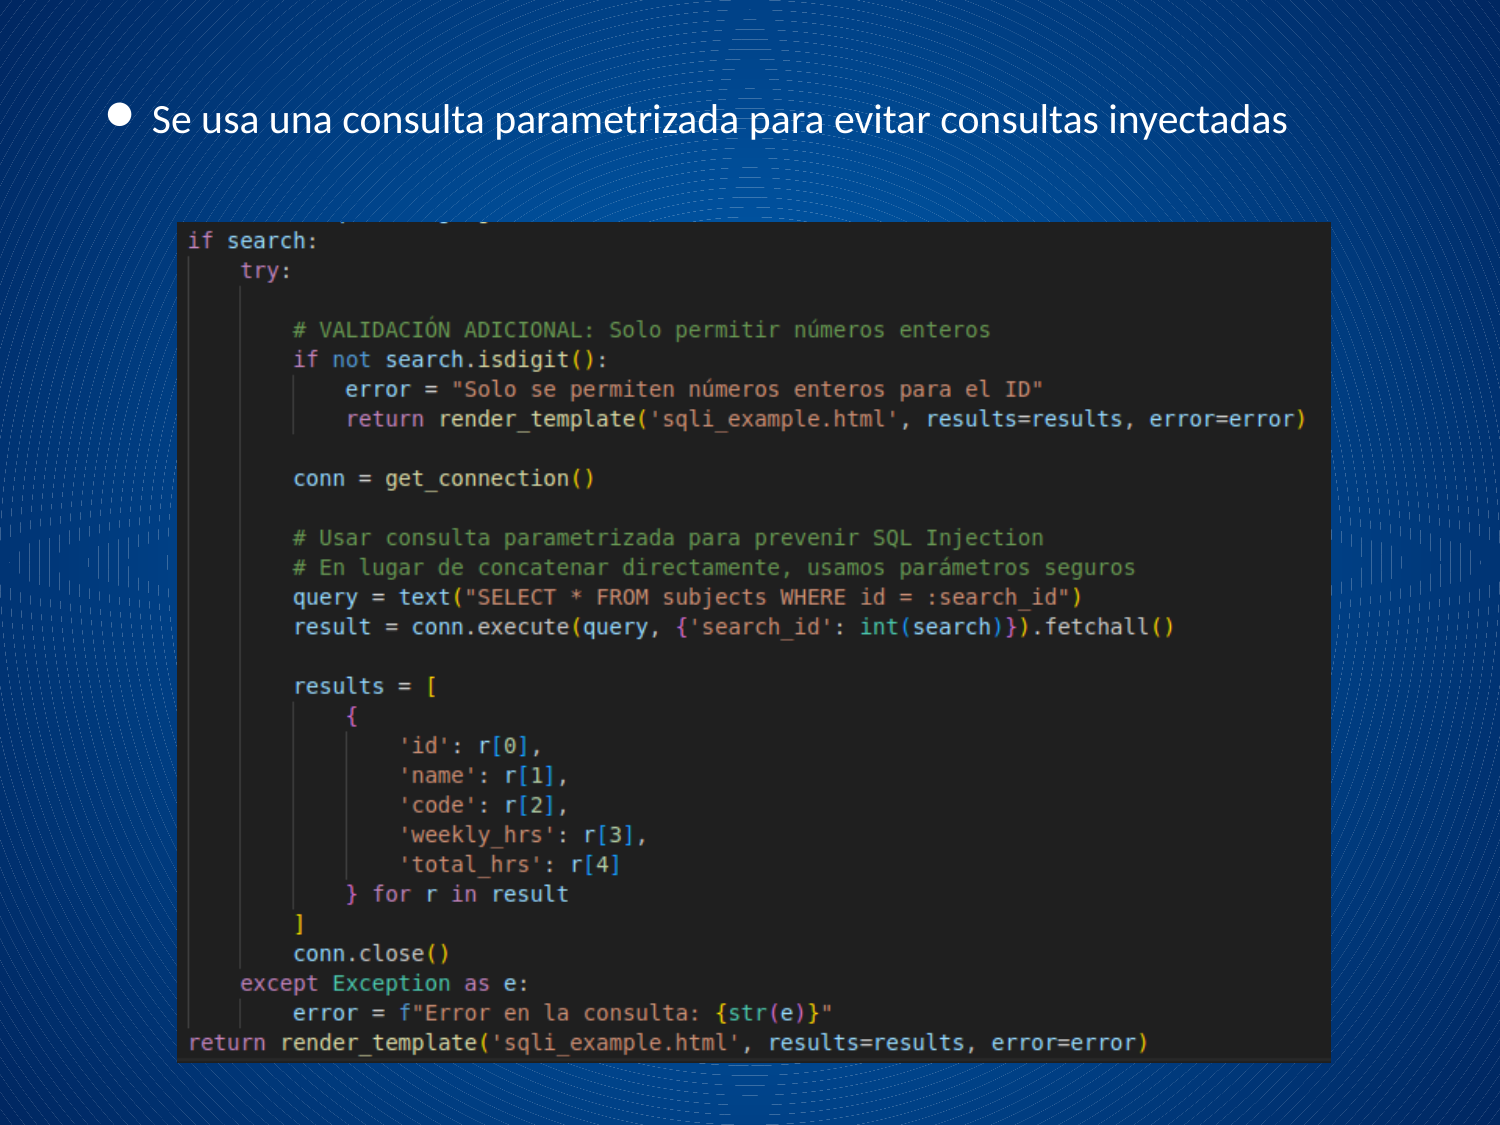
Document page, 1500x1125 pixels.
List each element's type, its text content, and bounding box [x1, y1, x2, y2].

picture [177, 325, 1331, 1063]
list • Se usa una consulta parametrizada para evitar consultas inyectadas [88, 59, 1439, 325]
